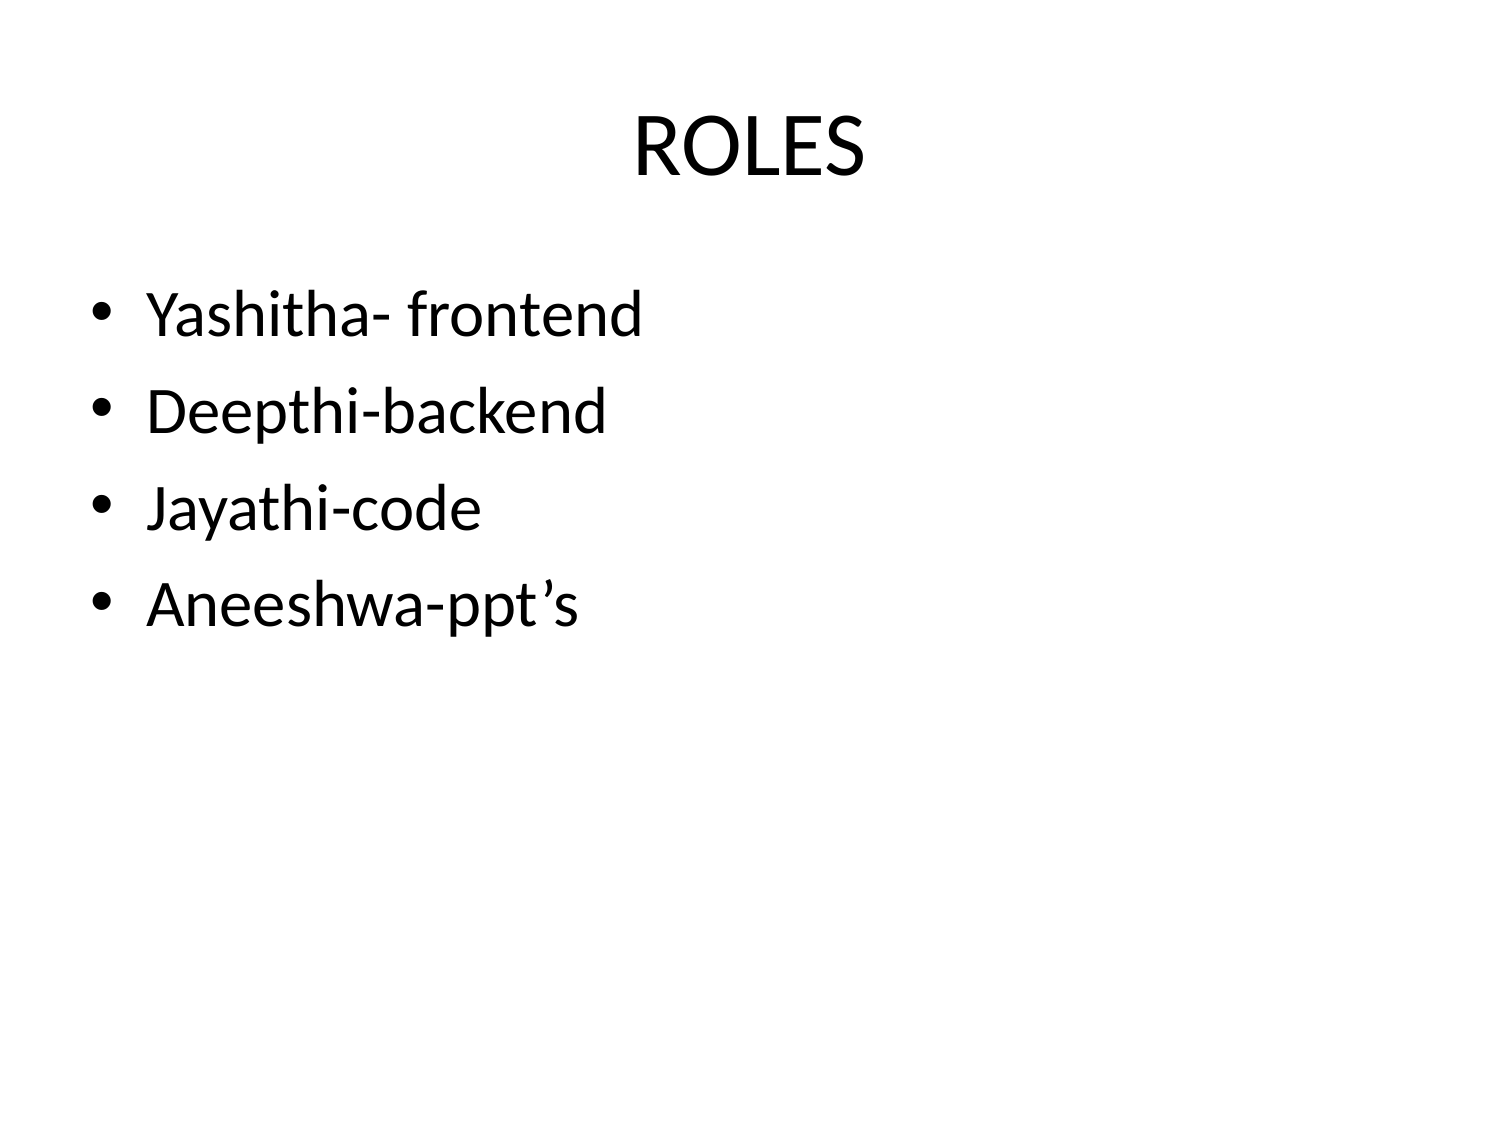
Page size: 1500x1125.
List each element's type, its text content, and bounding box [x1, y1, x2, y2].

list Yashitha- frontend Deepthi-backend Jayathi-code Aneeshwa-ppt’s [75, 262, 1426, 1005]
title ROLES [75, 45, 1426, 233]
